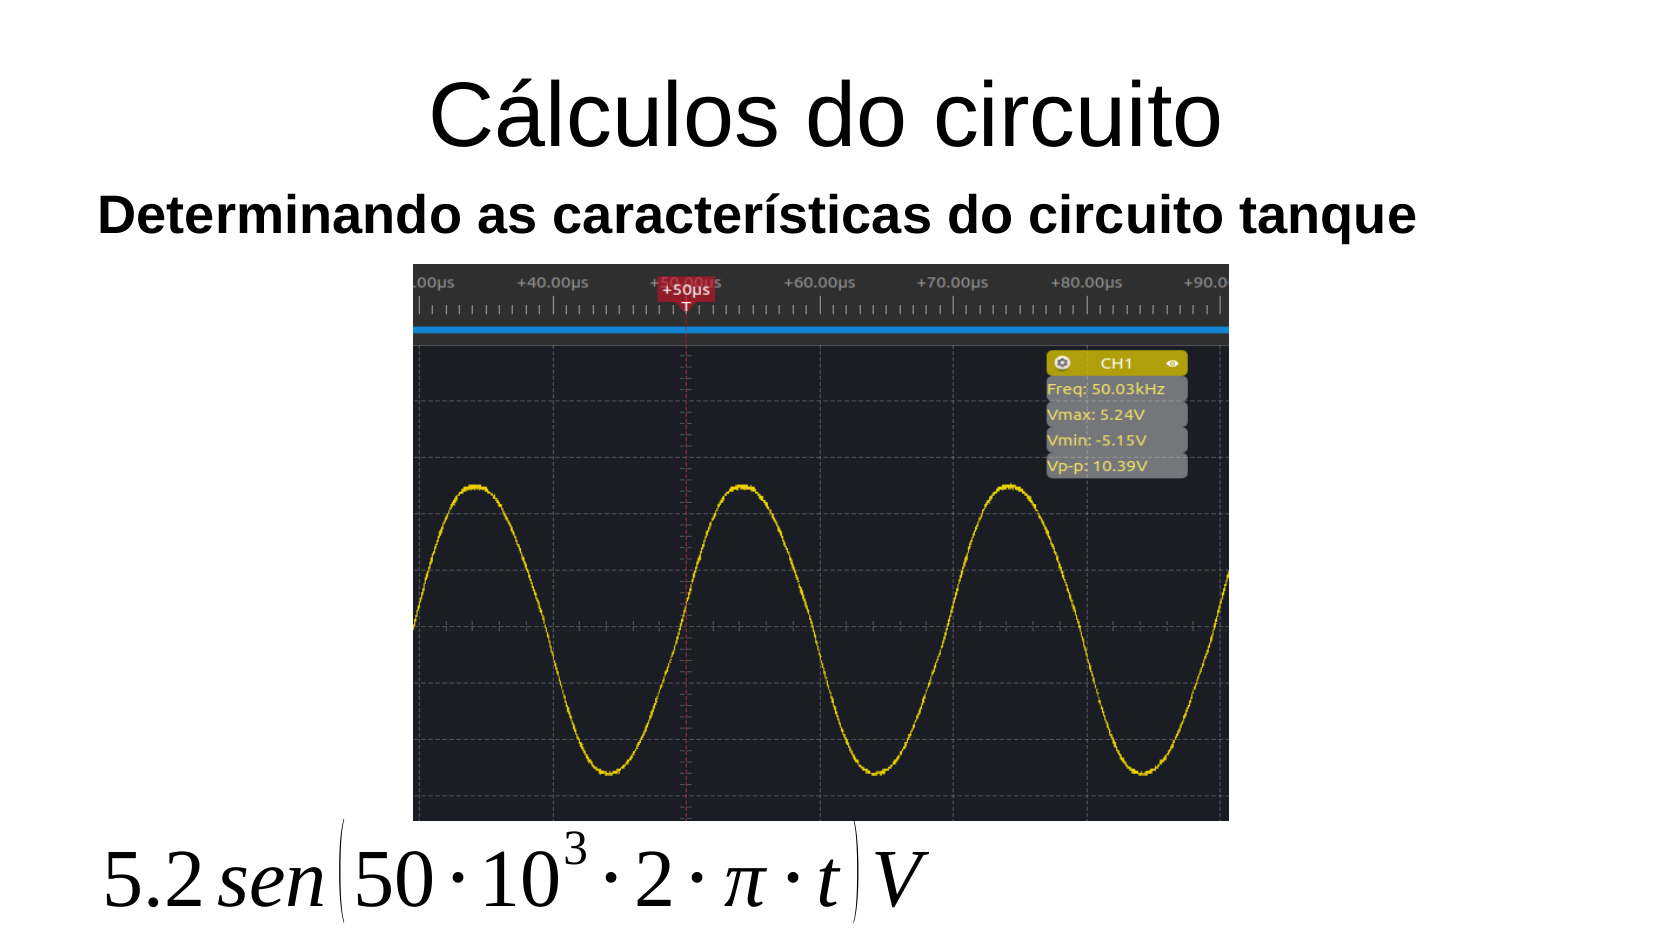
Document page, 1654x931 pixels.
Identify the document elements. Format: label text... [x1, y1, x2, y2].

picture [413, 264, 1229, 821]
title Cálculos do circuito [82, 37, 1571, 177]
chart [102, 814, 934, 930]
text_box Determinando as características do circuito tanque [82, 177, 1630, 314]
